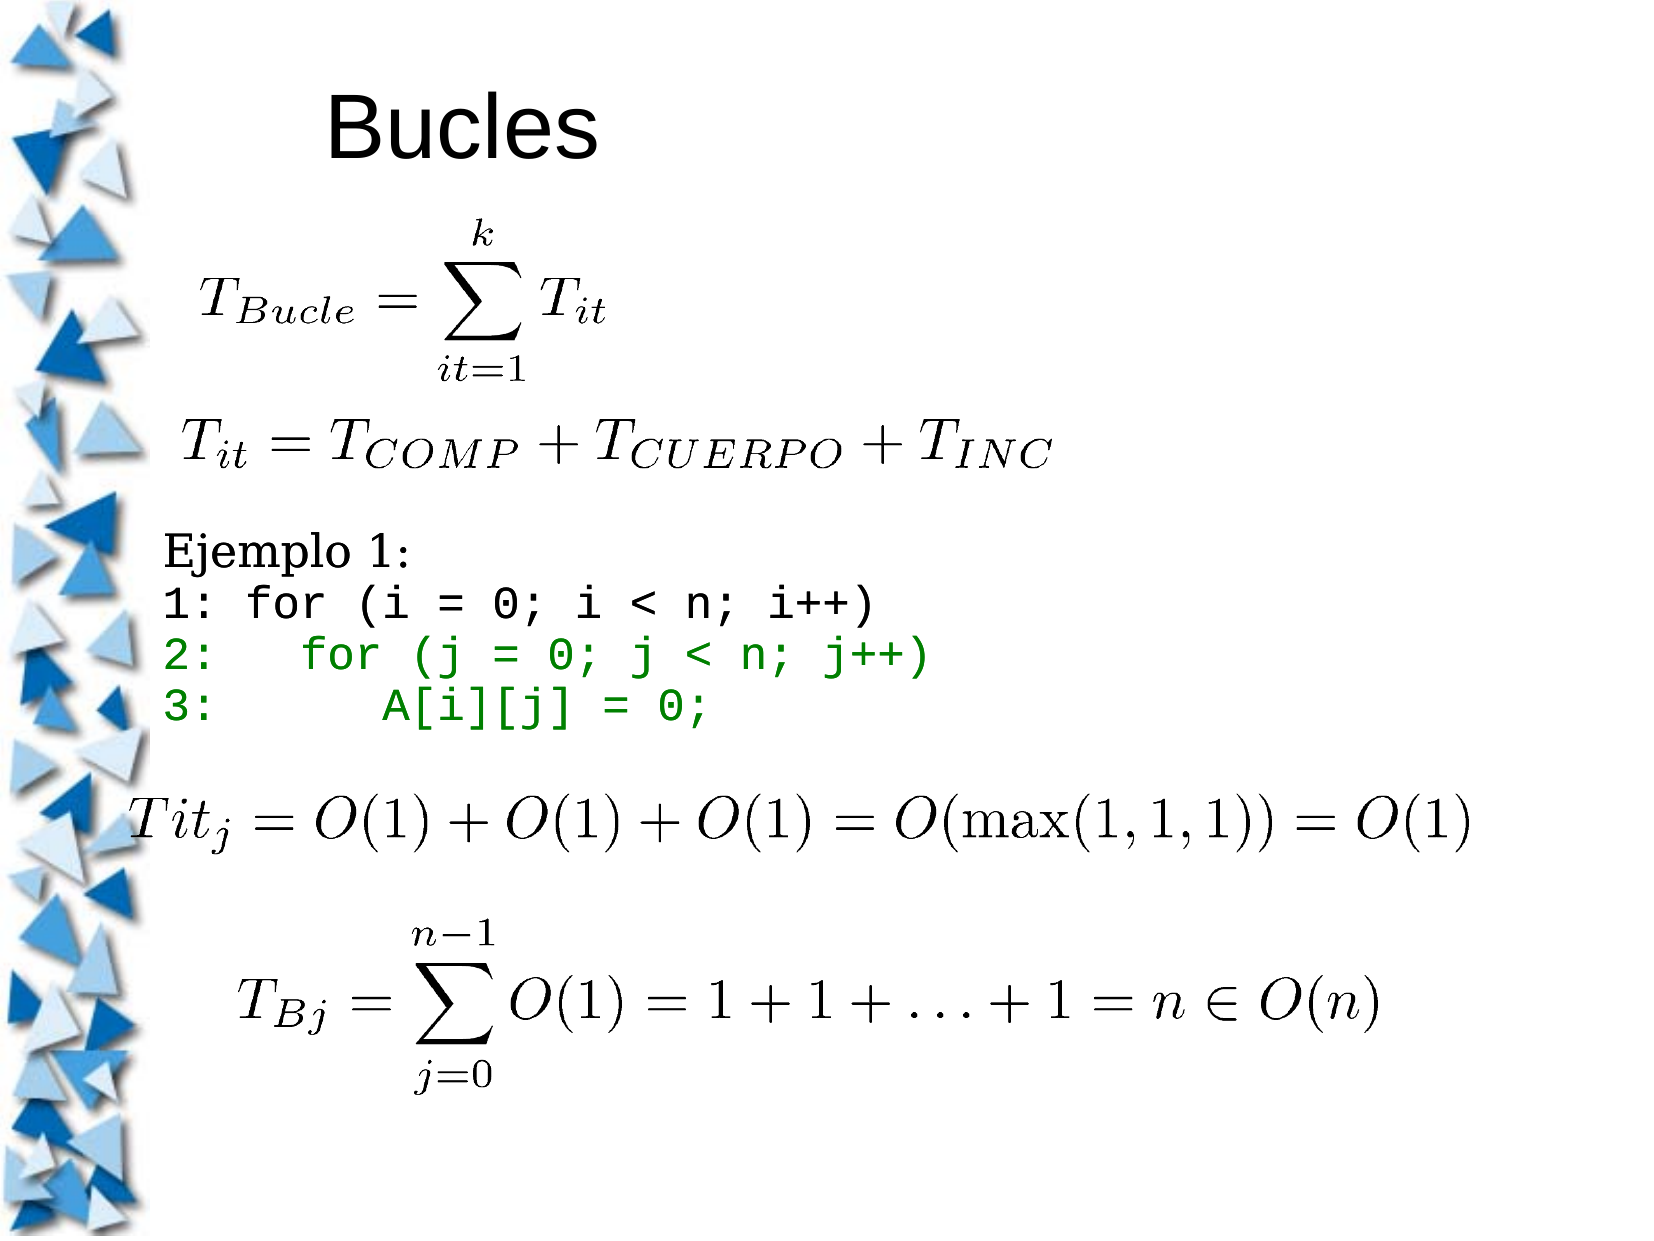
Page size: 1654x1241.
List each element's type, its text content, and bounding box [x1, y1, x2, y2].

picture [176, 414, 1063, 473]
picture [0, 0, 1477, 1236]
title Bucles [324, 18, 1581, 237]
picture [232, 915, 1388, 1103]
text_box Ejemplo 1: 1: for (i = 0; i < n; i++) 2: for (j = 0; j < n; j++) 3: A[i][j] = 0; [147, 519, 948, 743]
picture [194, 211, 621, 384]
